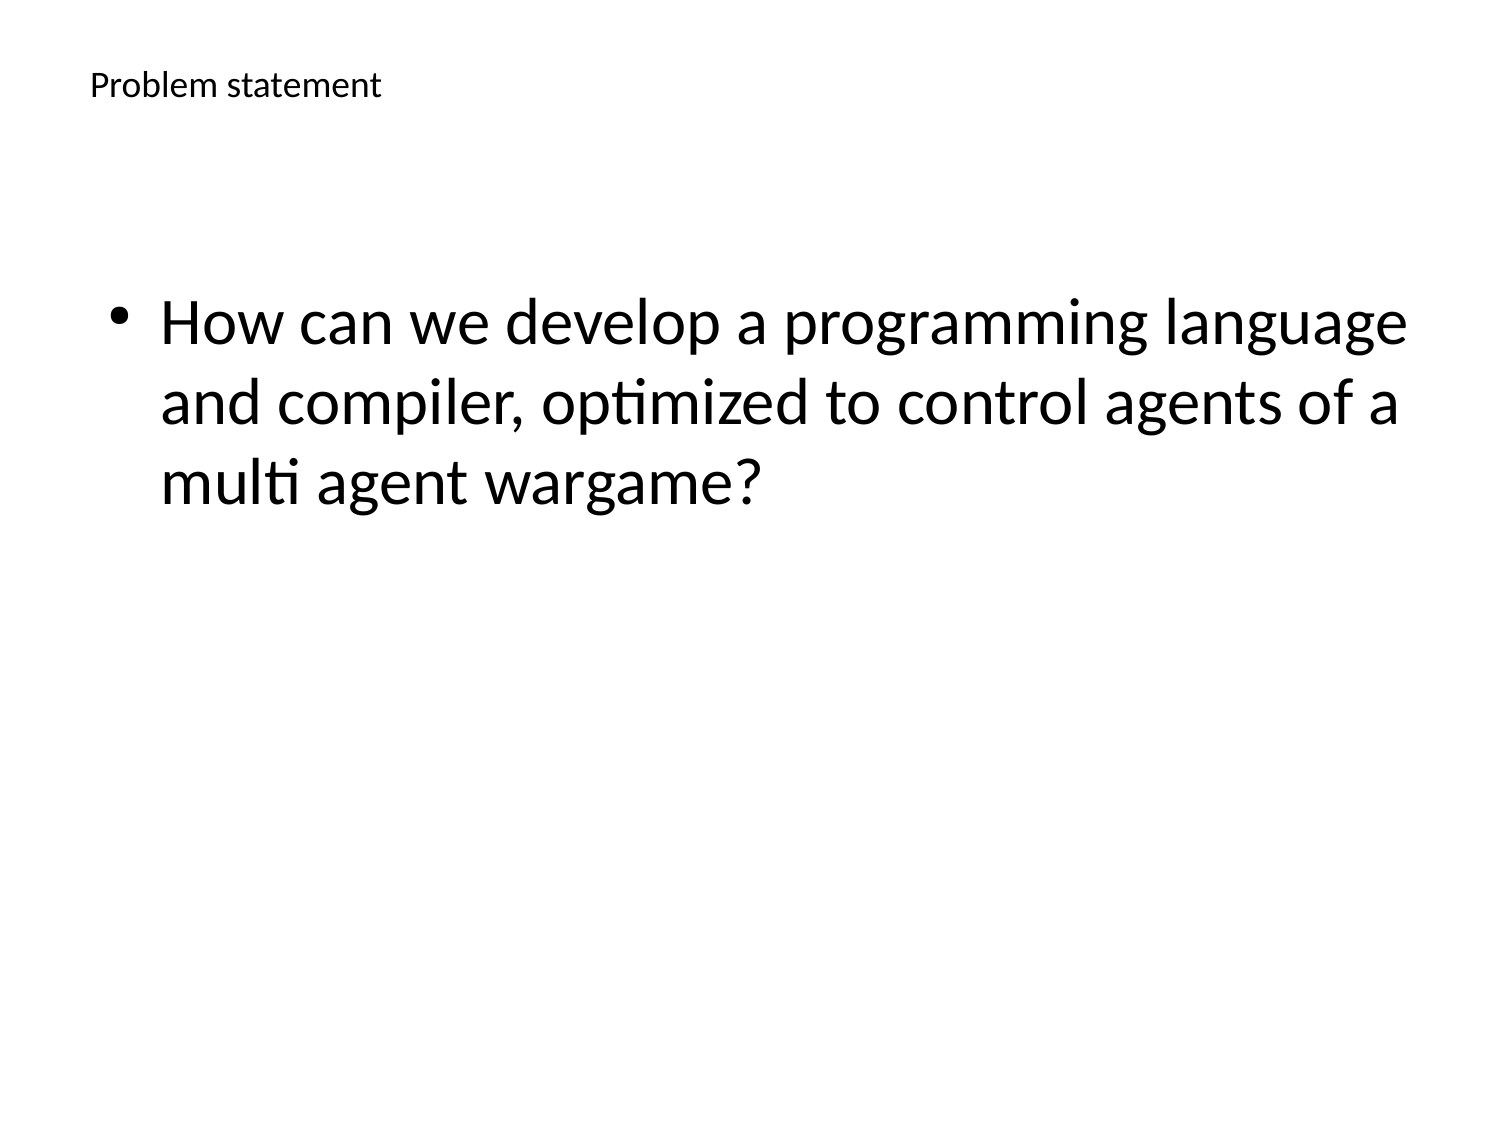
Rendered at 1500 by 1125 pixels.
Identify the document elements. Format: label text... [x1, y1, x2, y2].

title Problem statement [75, 45, 1425, 233]
list How can we develop a programming language and compiler, optimized to control agents of a multi agent wargame? [75, 262, 1425, 1005]
